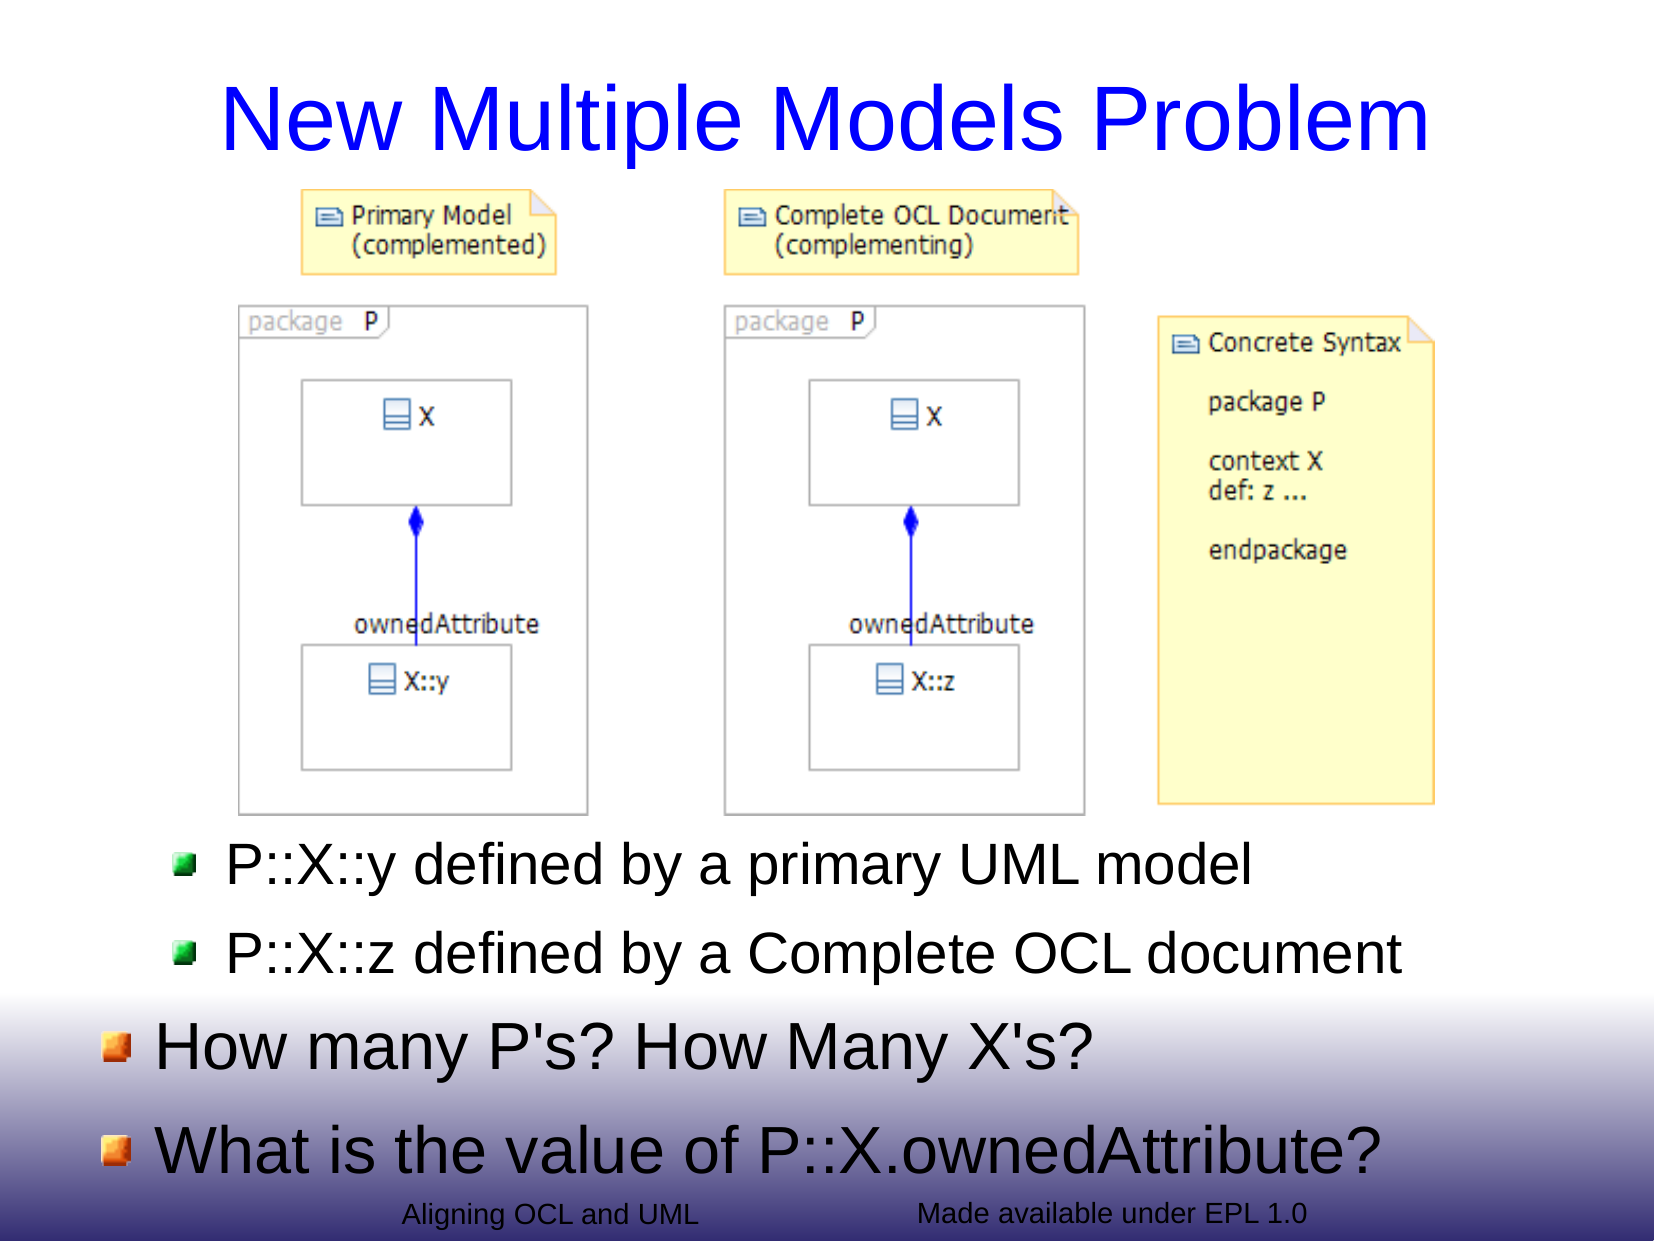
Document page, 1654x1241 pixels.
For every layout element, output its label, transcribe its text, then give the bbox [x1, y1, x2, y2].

list P::X::y defined by a primary UML model P::X::z defined by a Complete OCL document How many P's? How Many X's? What is the value of P::X.ownedAttribute? [83, 831, 1572, 1188]
picture [238, 189, 1435, 816]
title New Multiple Models Problem [82, 49, 1571, 187]
